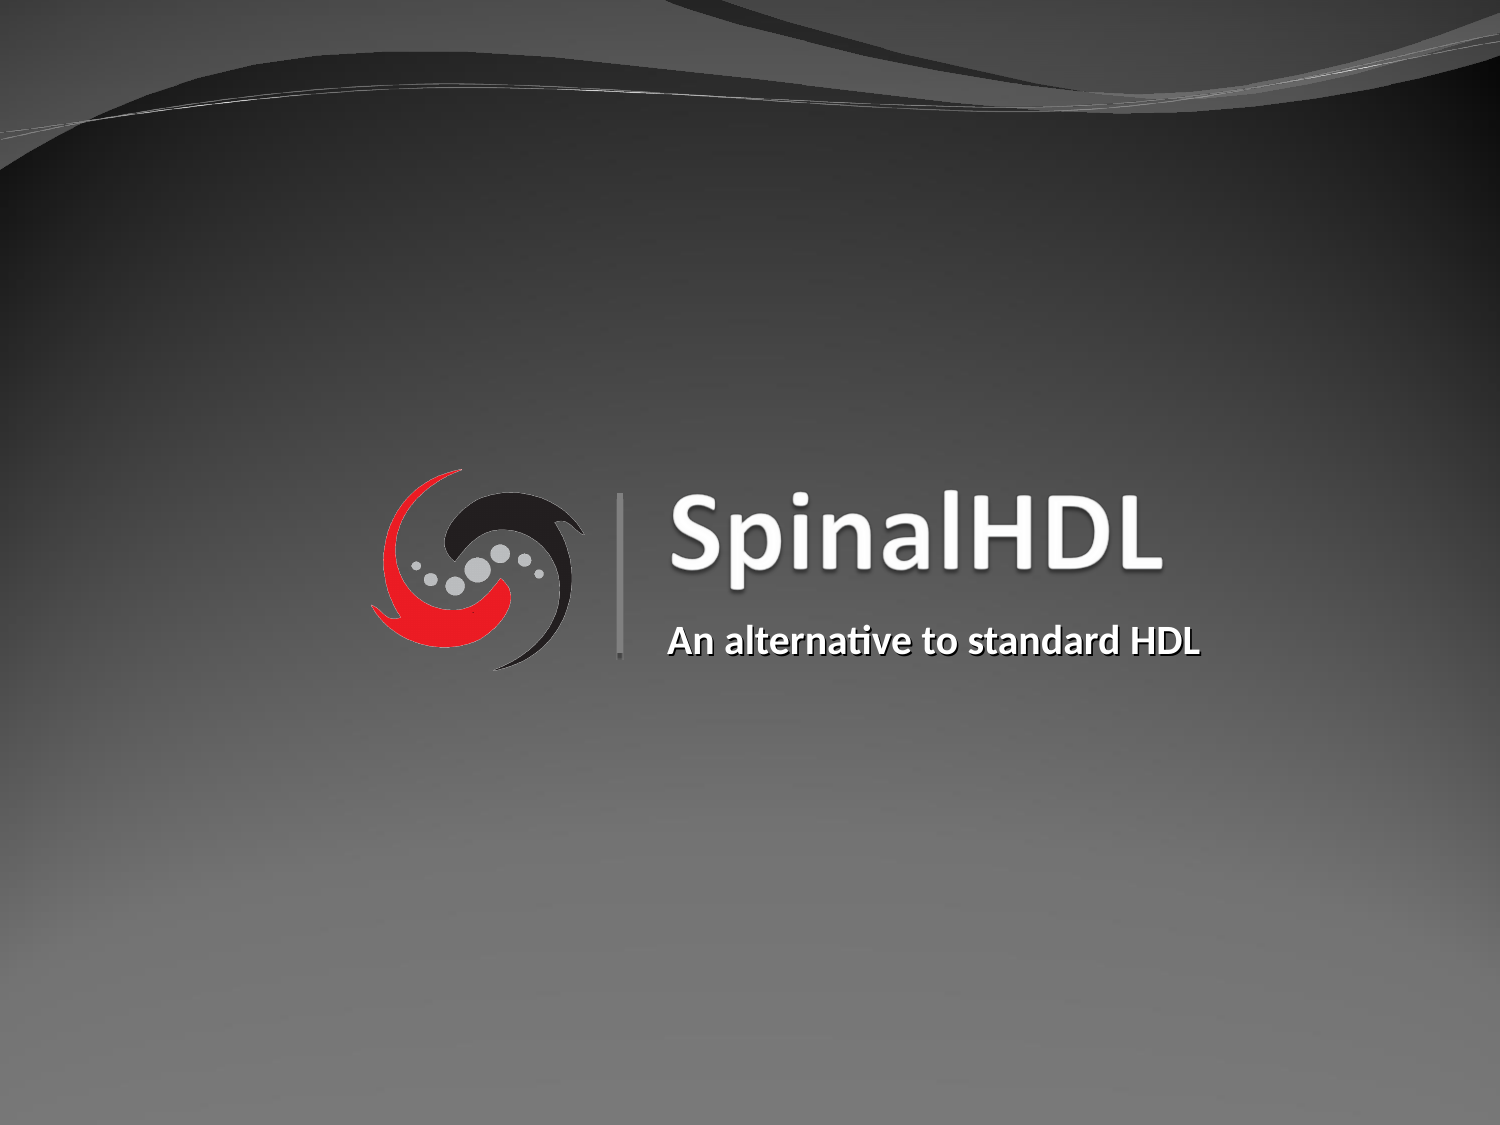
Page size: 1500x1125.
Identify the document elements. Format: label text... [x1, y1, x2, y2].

text_box An alternative to standard HDL [667, 604, 1258, 1125]
picture [0, 0, 1500, 1125]
